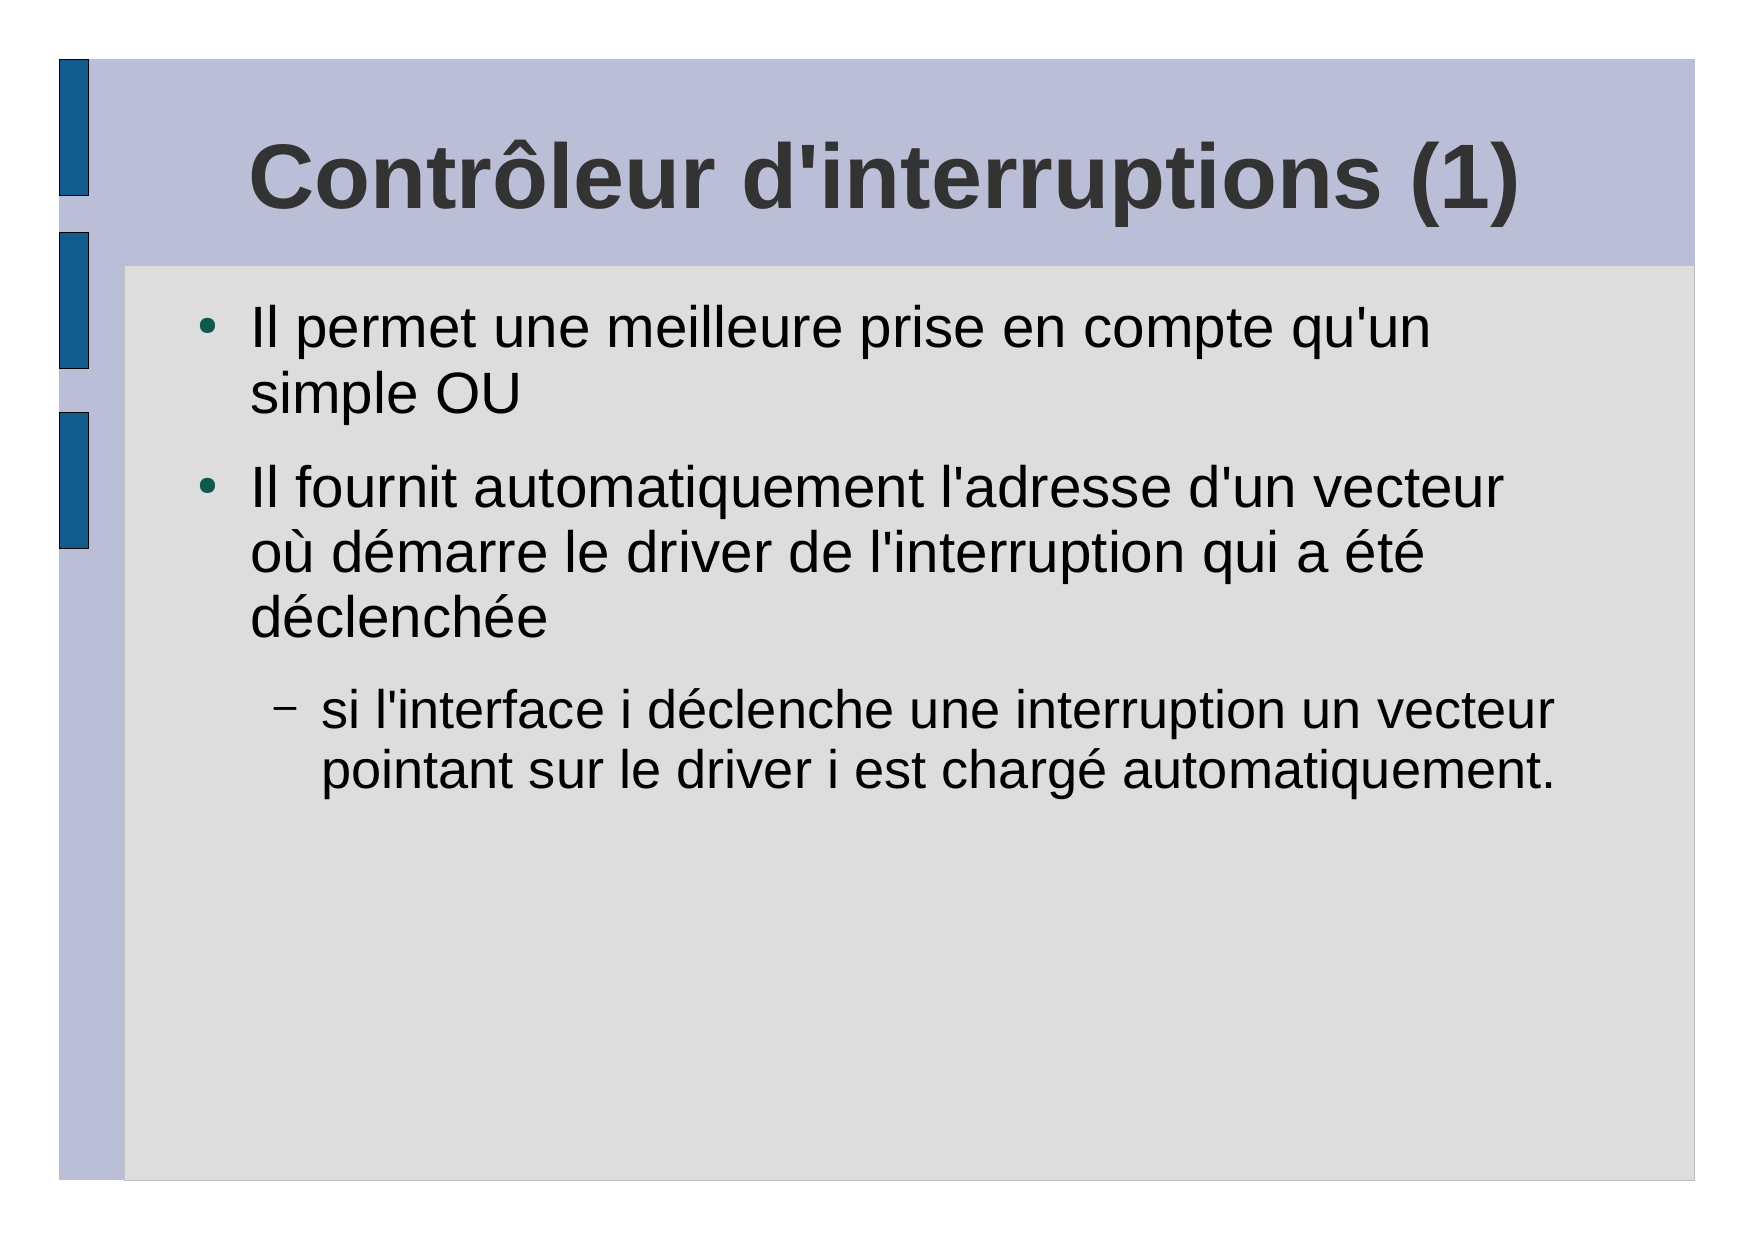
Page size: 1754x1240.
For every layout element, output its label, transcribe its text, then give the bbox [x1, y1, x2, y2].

list Il permet une meilleure prise en compte qu'un simple OU Il fournit automatiquement l'adresse d'un vecteur où démarre le driver de l'interruption qui a été déclenchée si l'interface i déclenche une interruption un vecteur pointant sur le driver i est chargé automatiquement. [179, 295, 1577, 1093]
title Contrôleur d'interruptions (1) [118, 88, 1654, 266]
